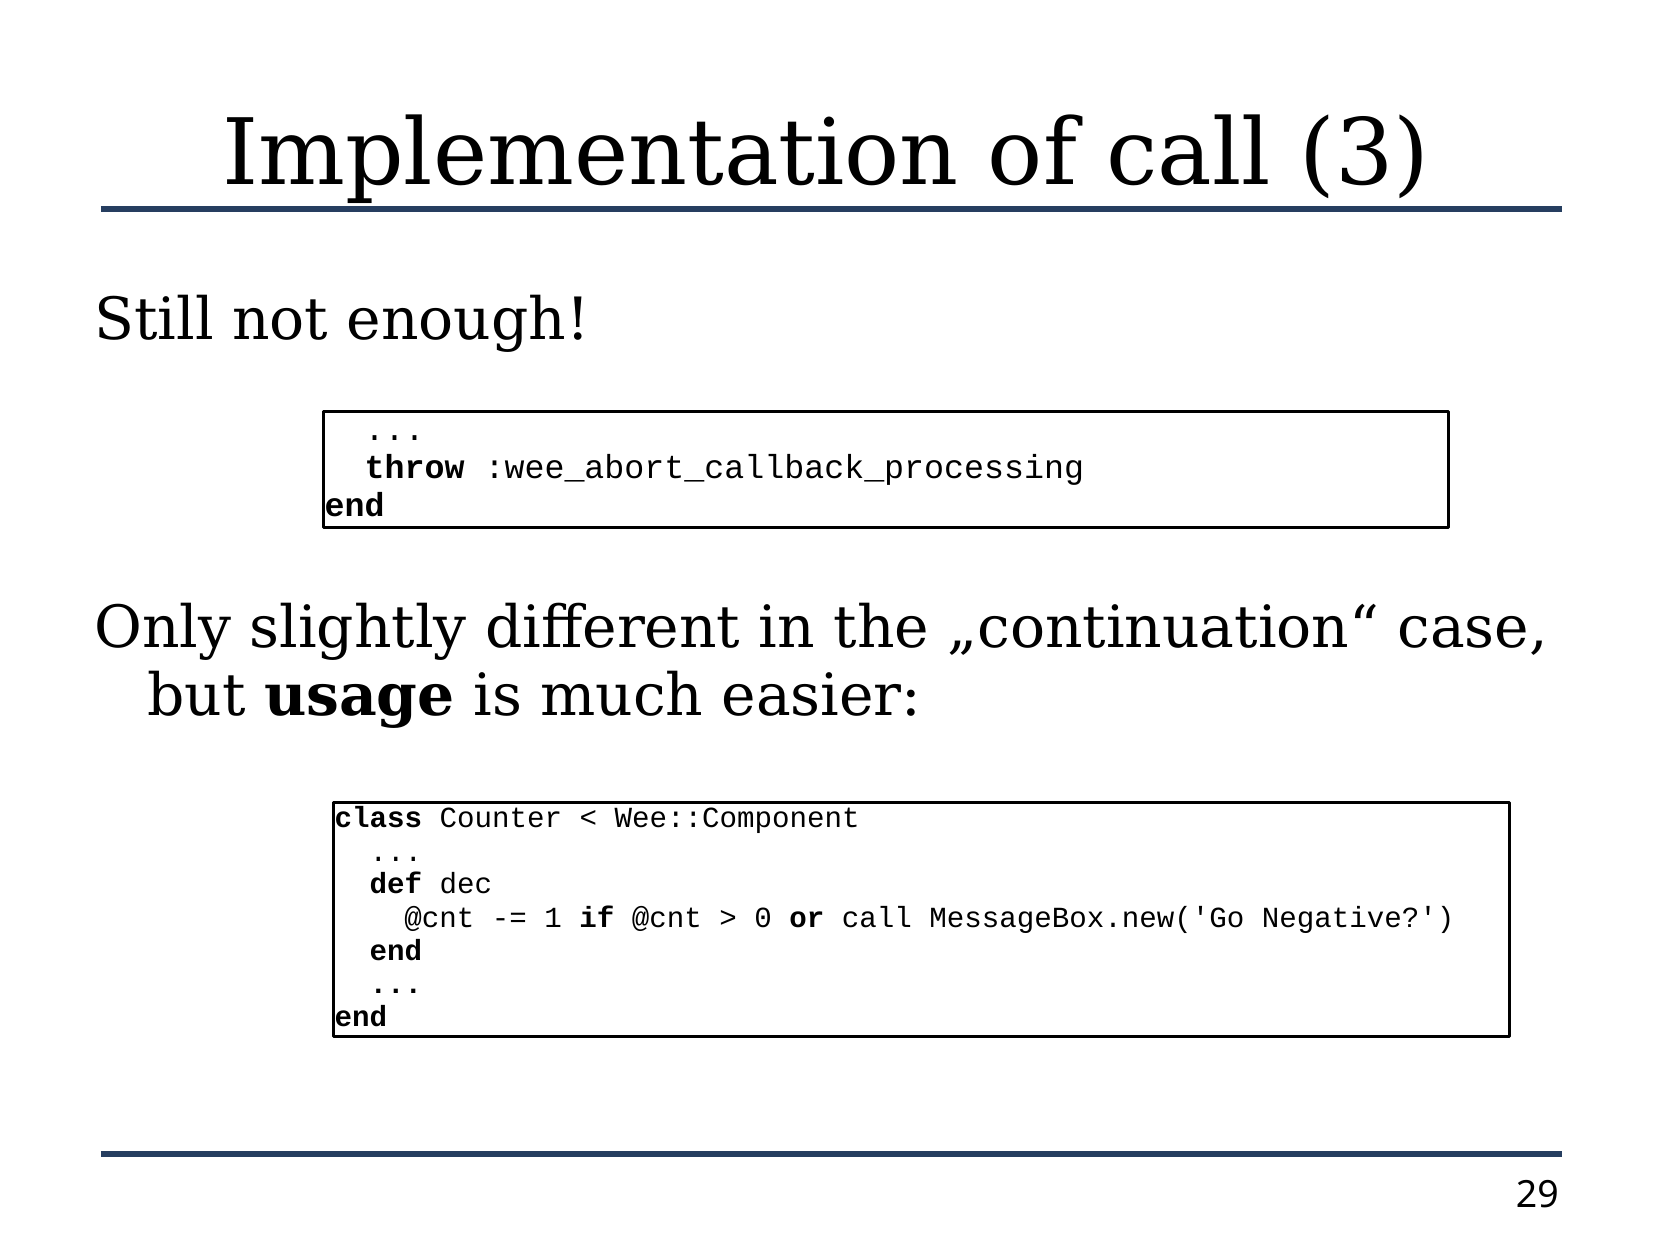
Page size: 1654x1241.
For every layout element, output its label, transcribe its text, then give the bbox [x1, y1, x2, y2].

title Implementation of call (3) [82, 49, 1571, 257]
text_box class Counter < Wee::Component ... def dec @cnt -= 1 if @cnt > 0 or call MessageBox.new('Go Negative?') end ... end [333, 802, 1510, 1037]
list Only slightly different in the „continuation“ case, but usage is much easier: [76, 593, 1565, 730]
list Still not enough! [76, 286, 1565, 378]
text_box ... throw :wee_abort_callback_processing end [323, 411, 1449, 528]
